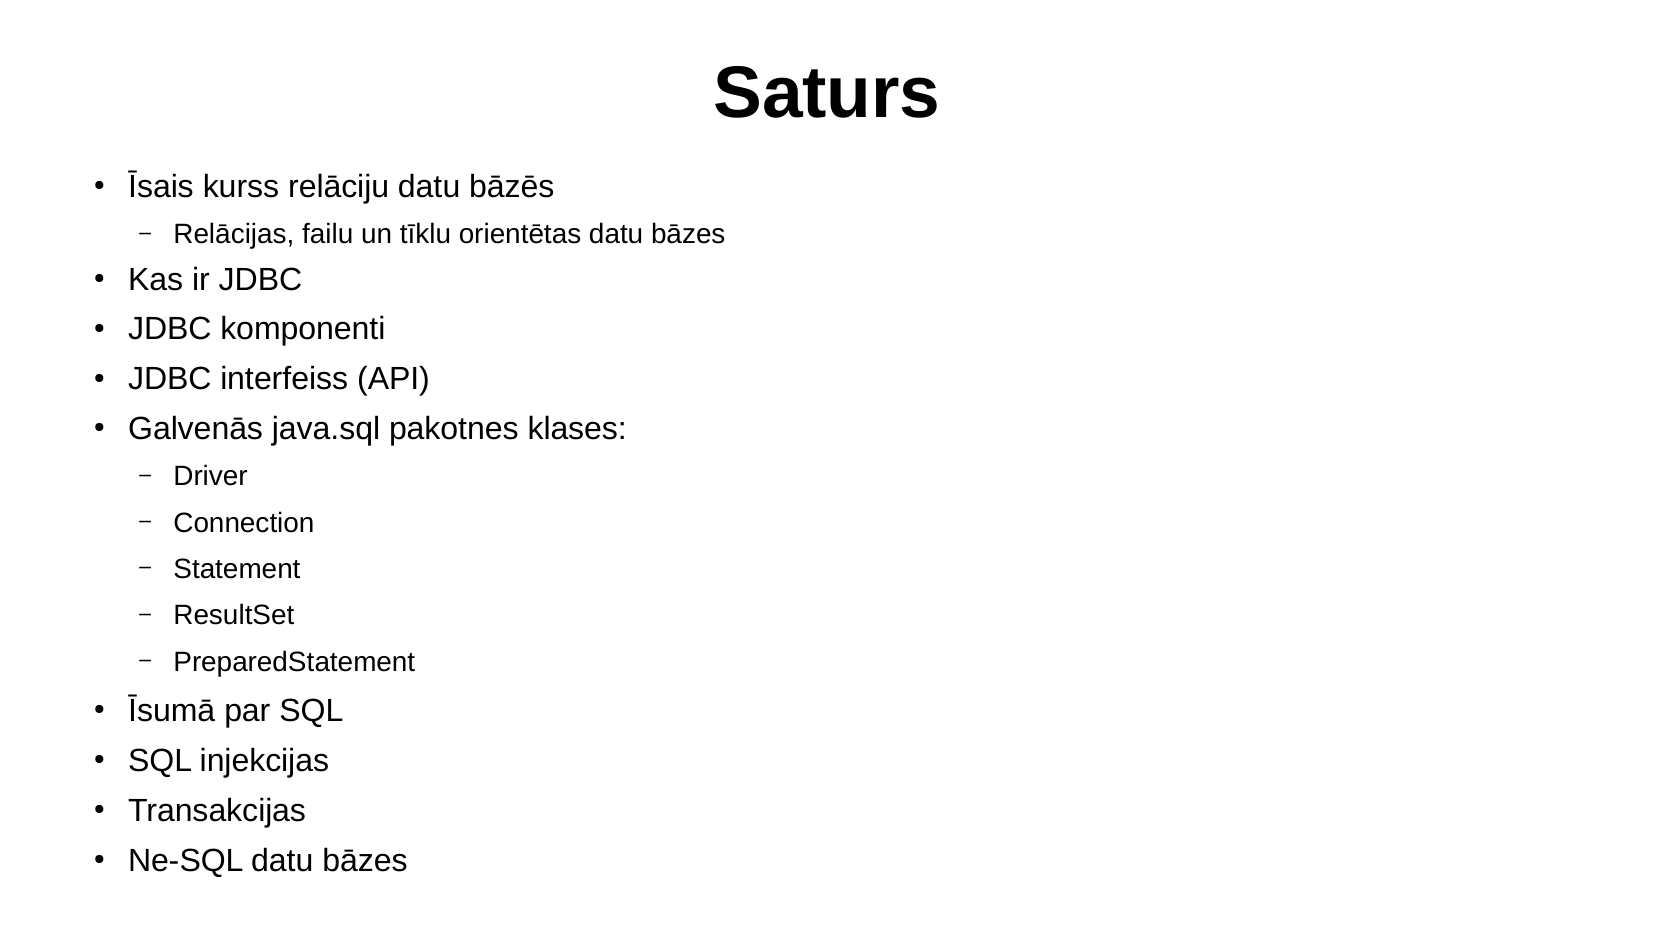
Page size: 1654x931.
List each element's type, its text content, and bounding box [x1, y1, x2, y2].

title Saturs [82, 37, 1571, 147]
list Īsais kurss relāciju datu bāzēs Relācijas, failu un tīklu orientētas datu bāzes Kas ir JDBC JDBC komponenti JDBC interfeiss (API) Galvenās java.sql pakotnes klases: Driver Connection Statement ResultSet PreparedStatement Īsumā par SQL SQL injekcijas Transakcijas Ne-SQL datu bāzes [82, 168, 1538, 889]
